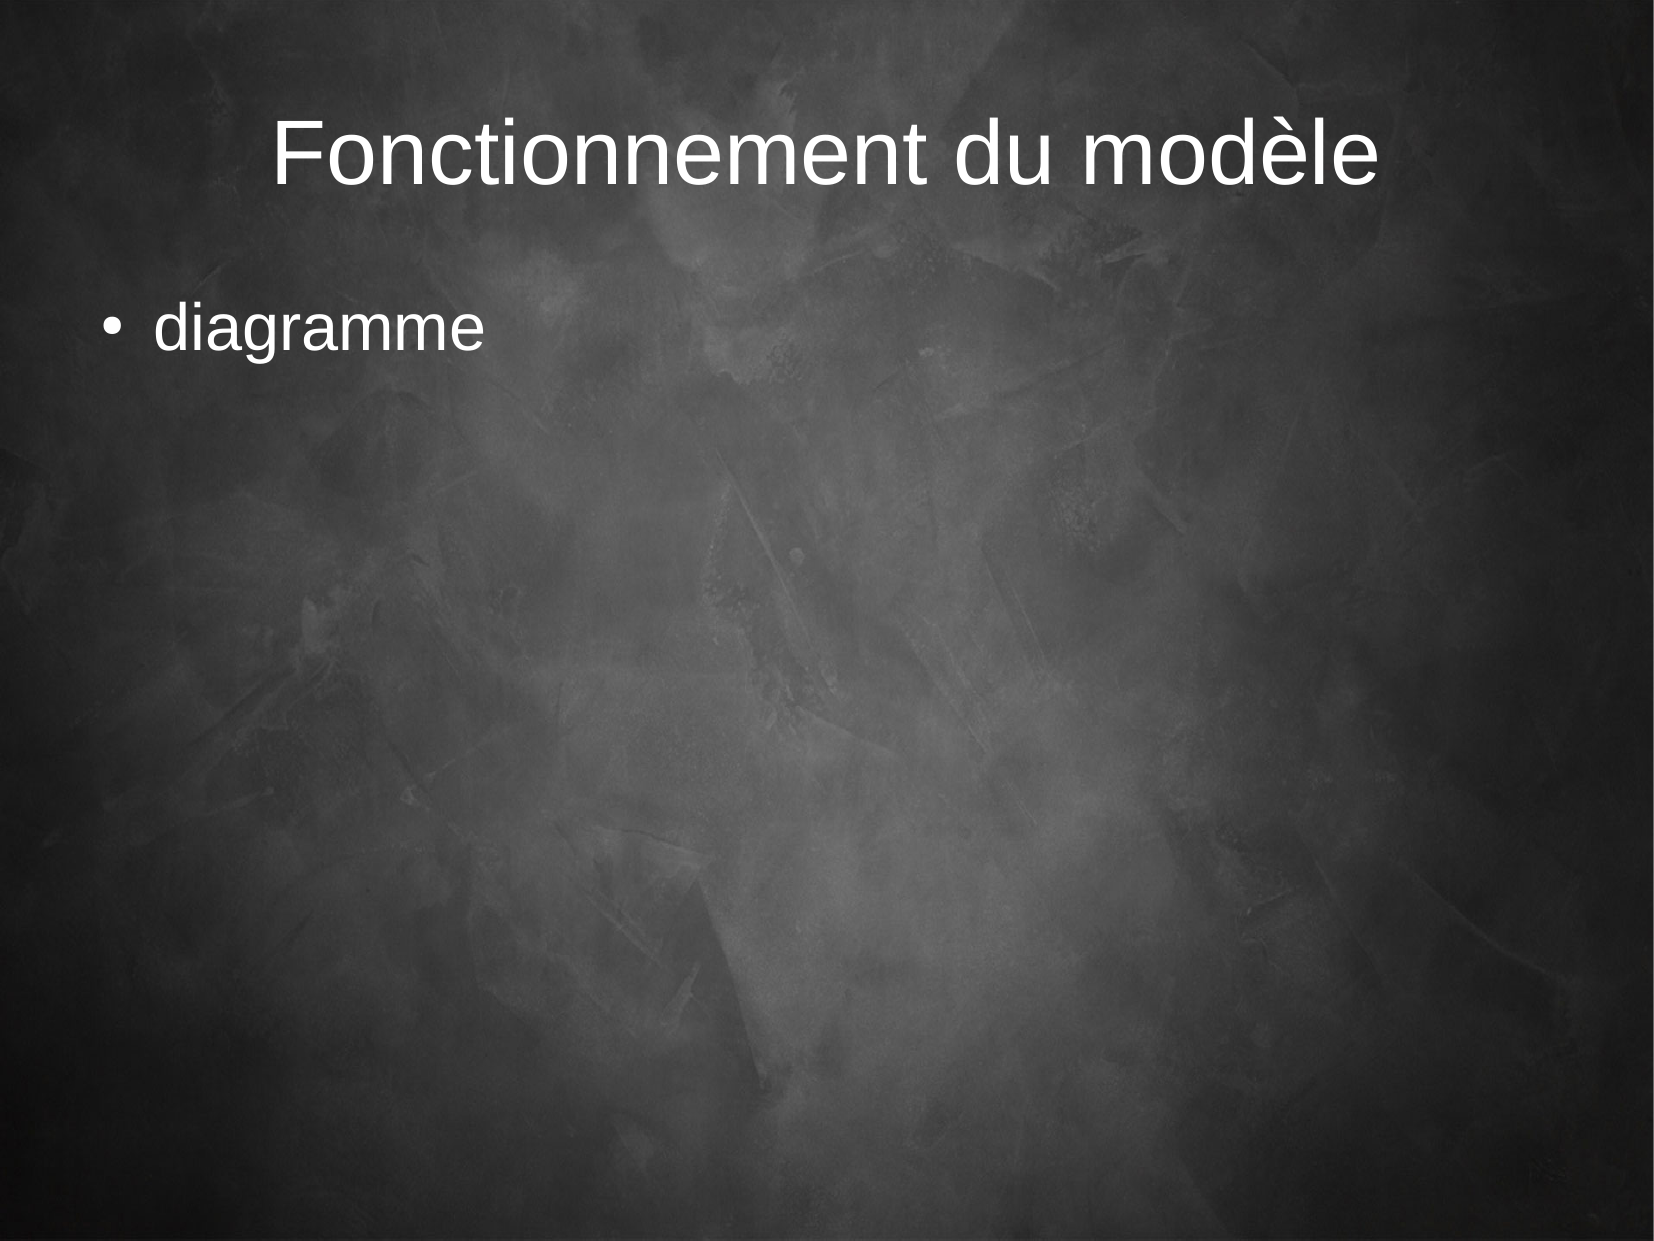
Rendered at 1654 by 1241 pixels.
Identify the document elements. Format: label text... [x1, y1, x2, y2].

title Fonctionnement du modèle [82, 49, 1571, 257]
picture [0, 0, 1654, 1241]
list diagramme [82, 290, 1571, 1010]
